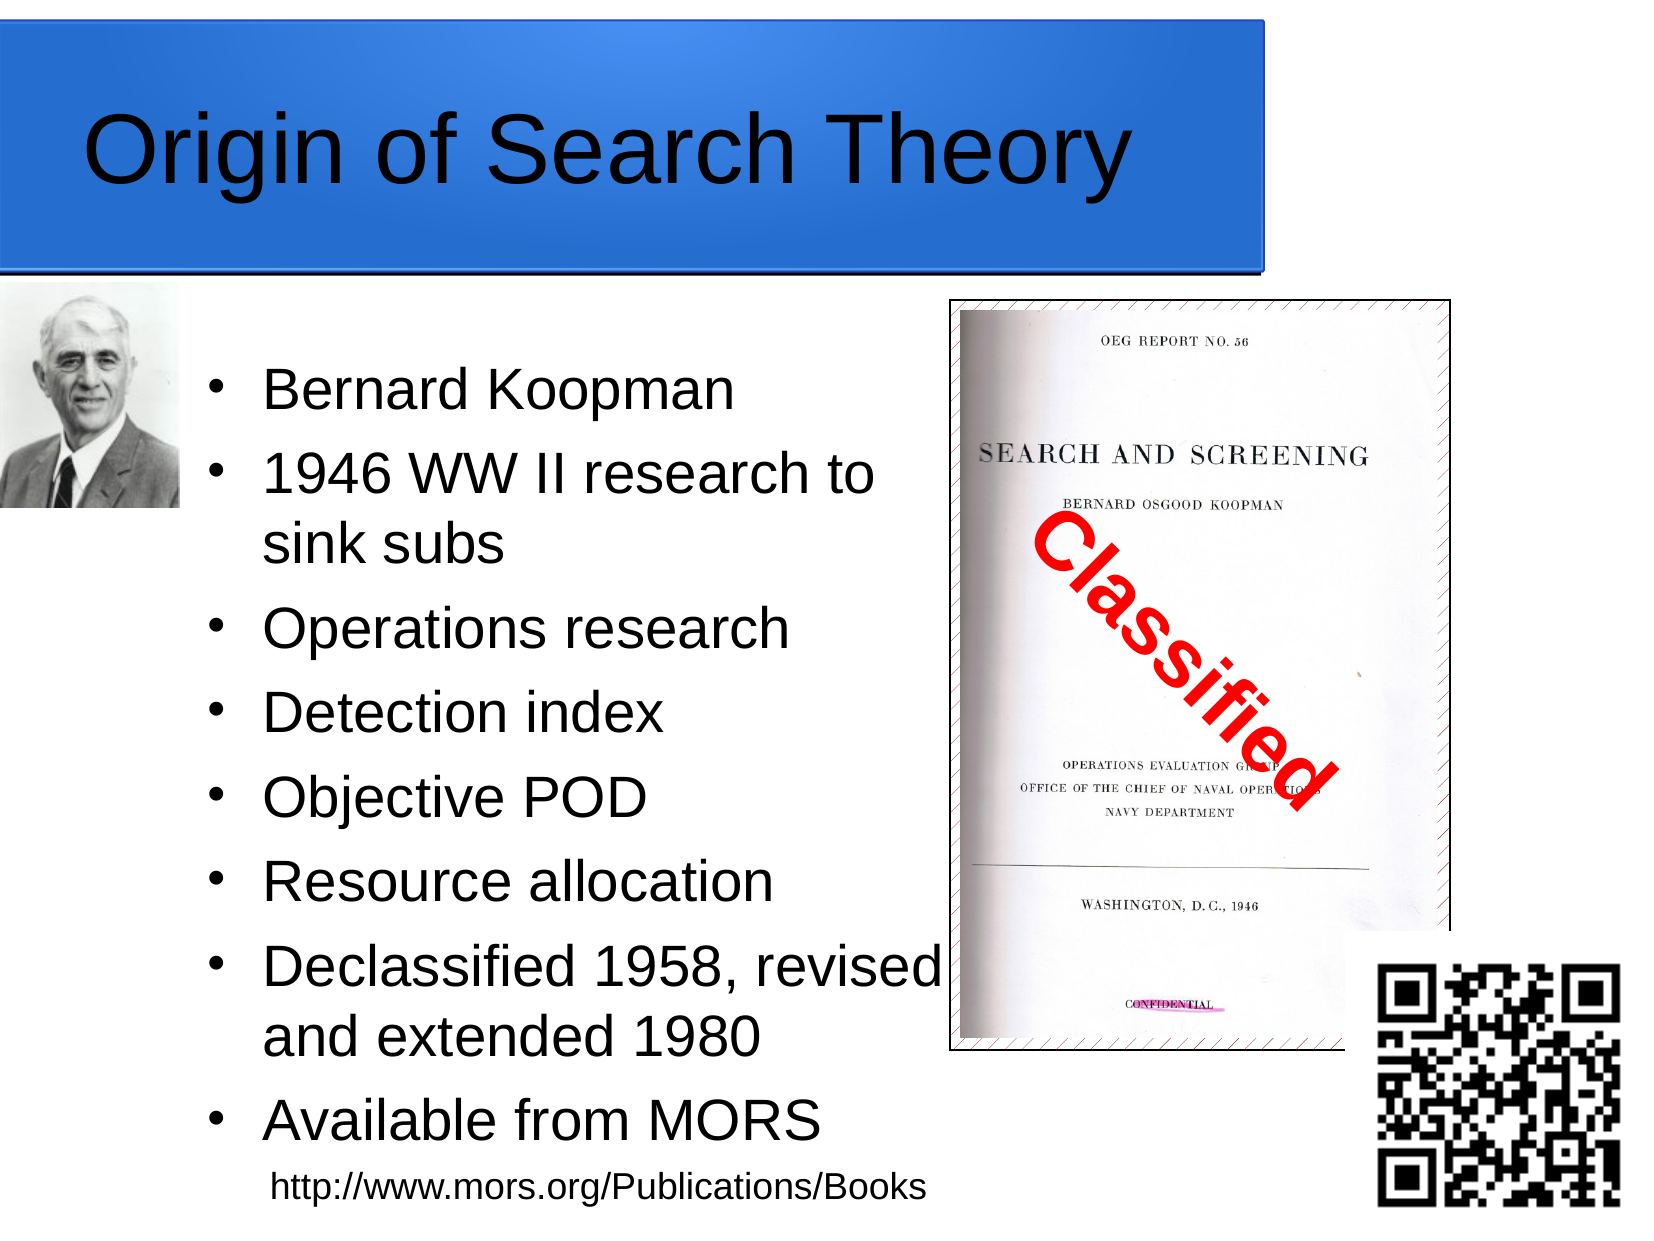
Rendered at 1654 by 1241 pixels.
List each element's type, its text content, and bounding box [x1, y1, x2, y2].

picture [0, 282, 180, 508]
text_box http://www.mors.org/Publications/Books [255, 1158, 943, 1216]
text_box Classified [994, 464, 1394, 864]
text_box Bernard Koopman 1946 WW II research to sink subs Operations research Detection index Objective POD Resource allocation Declassified 1958, revised and extended 1980 Available from MORS [191, 343, 991, 991]
text_box [950, 300, 1450, 931]
title Origin of Search Theory [82, 47, 1235, 252]
text_box [950, 991, 1345, 1051]
picture [960, 310, 1654, 1241]
